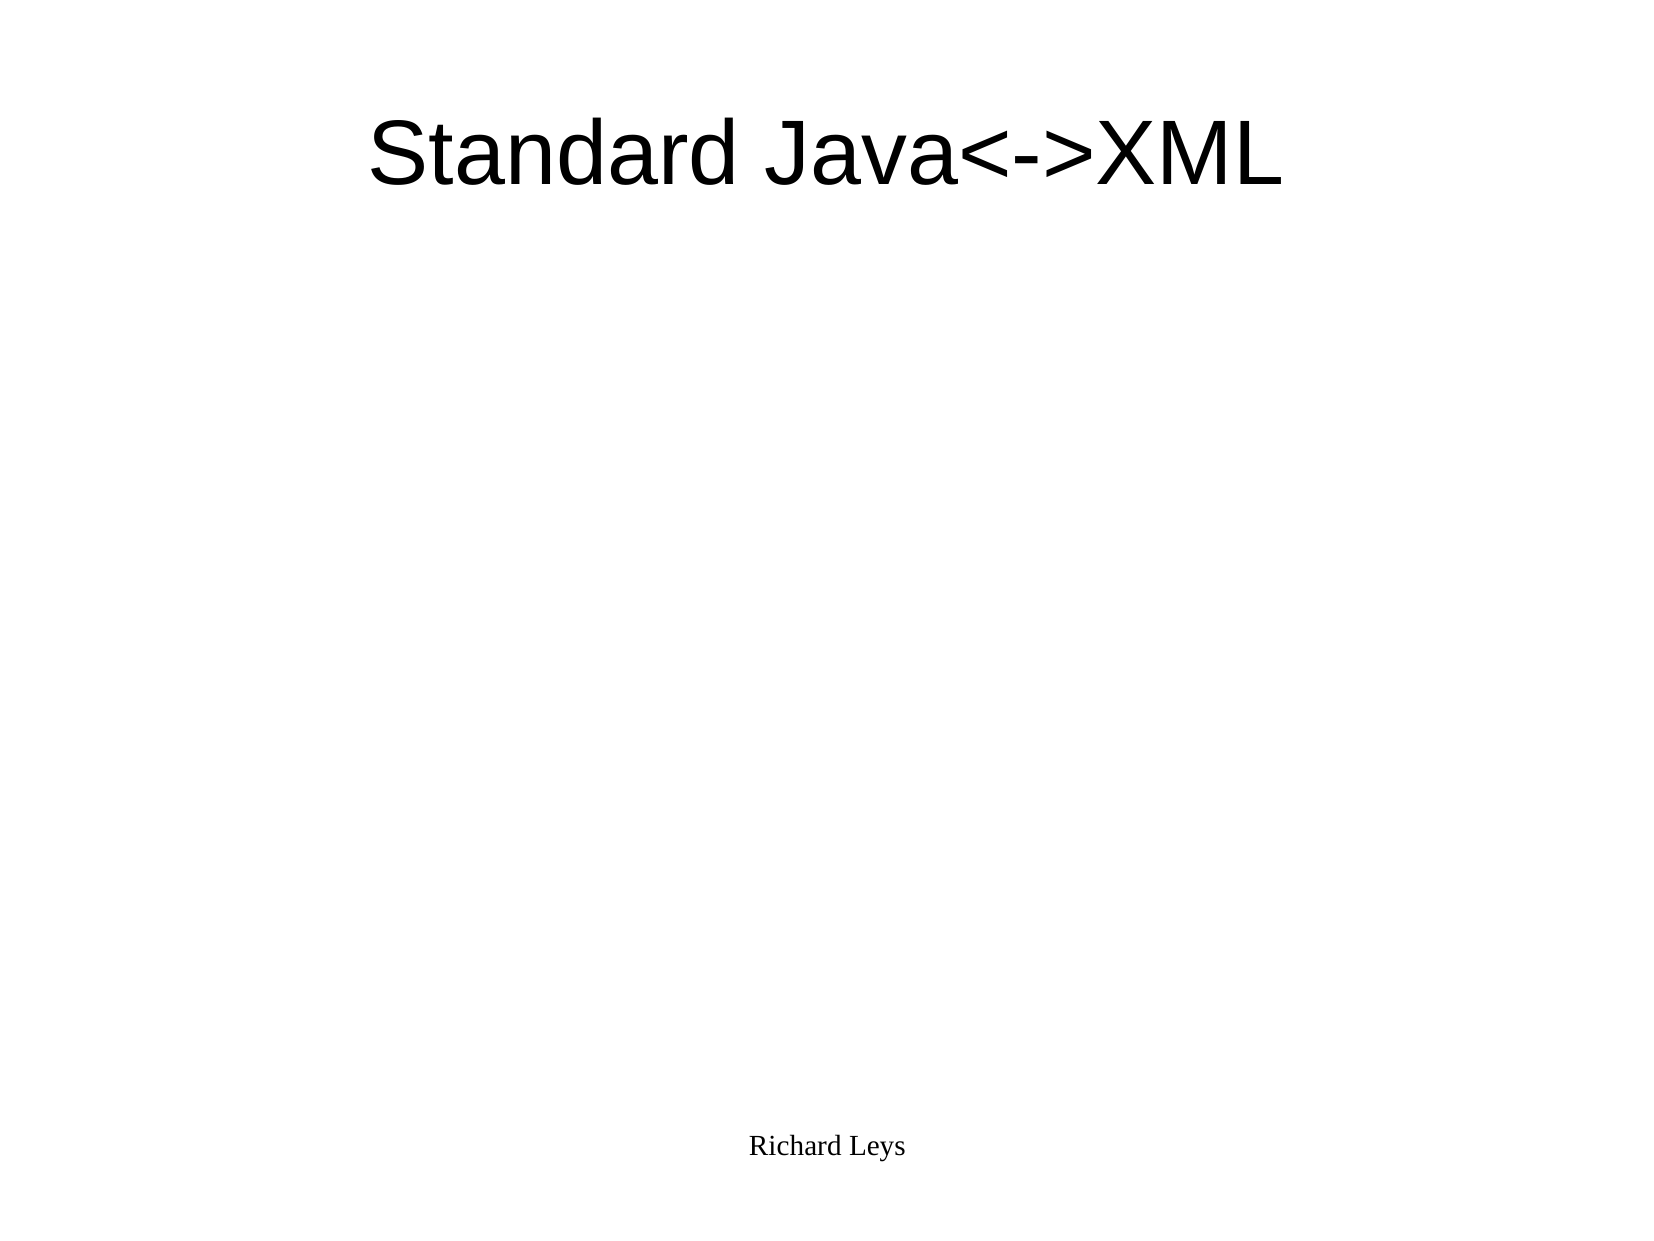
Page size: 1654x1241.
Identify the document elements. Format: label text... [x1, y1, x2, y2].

title Standard Java<->XML [82, 56, 1571, 250]
